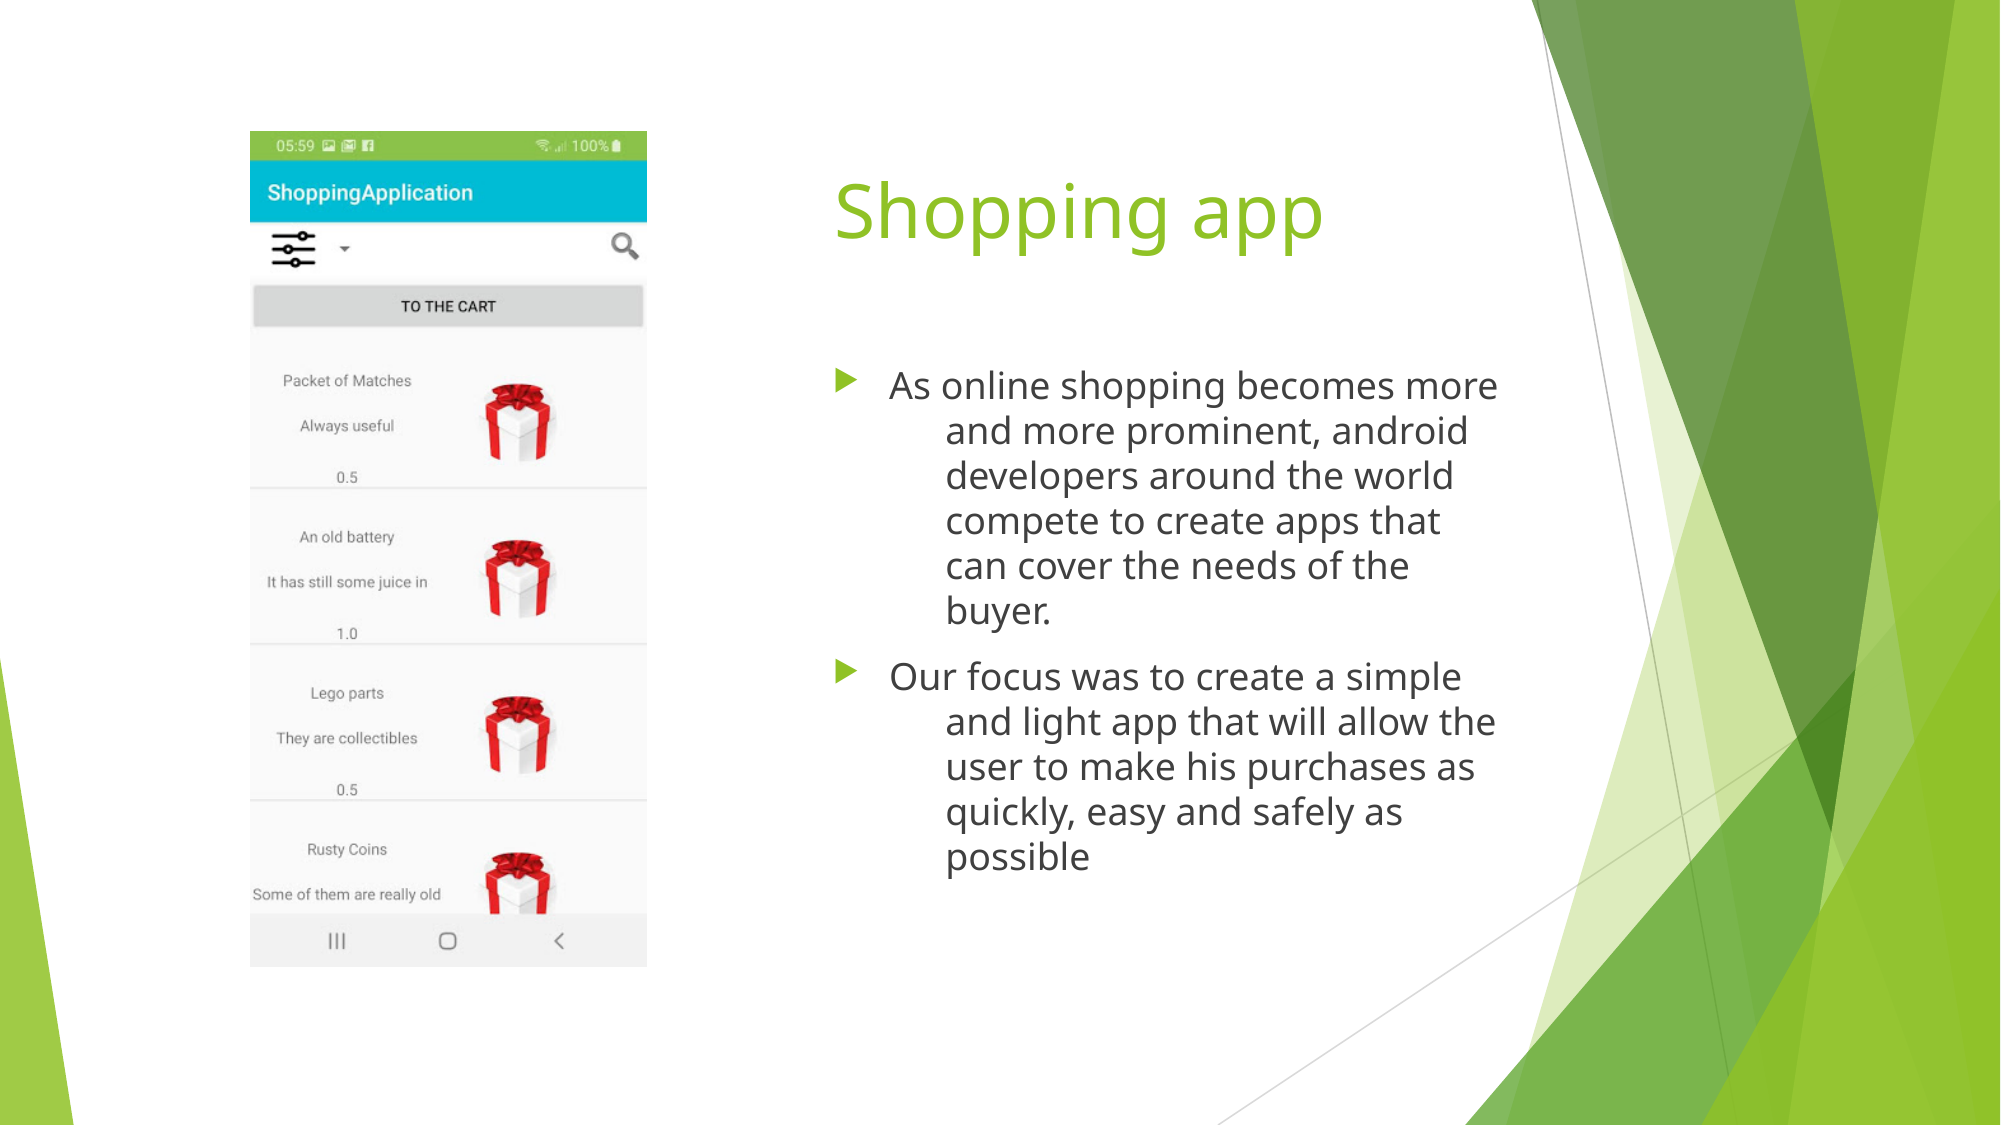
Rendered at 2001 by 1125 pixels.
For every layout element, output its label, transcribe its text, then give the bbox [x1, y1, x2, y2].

picture [250, 131, 647, 967]
list As online shopping becomes more and more prominent, android developers around the world compete to create apps that can cover the needs of the buyer. Our focus was to create a simple and light app that will allow the user to make his purchases as quickly, easy and safely as possible [817, 354, 1521, 973]
title Shopping app [819, 99, 1522, 317]
